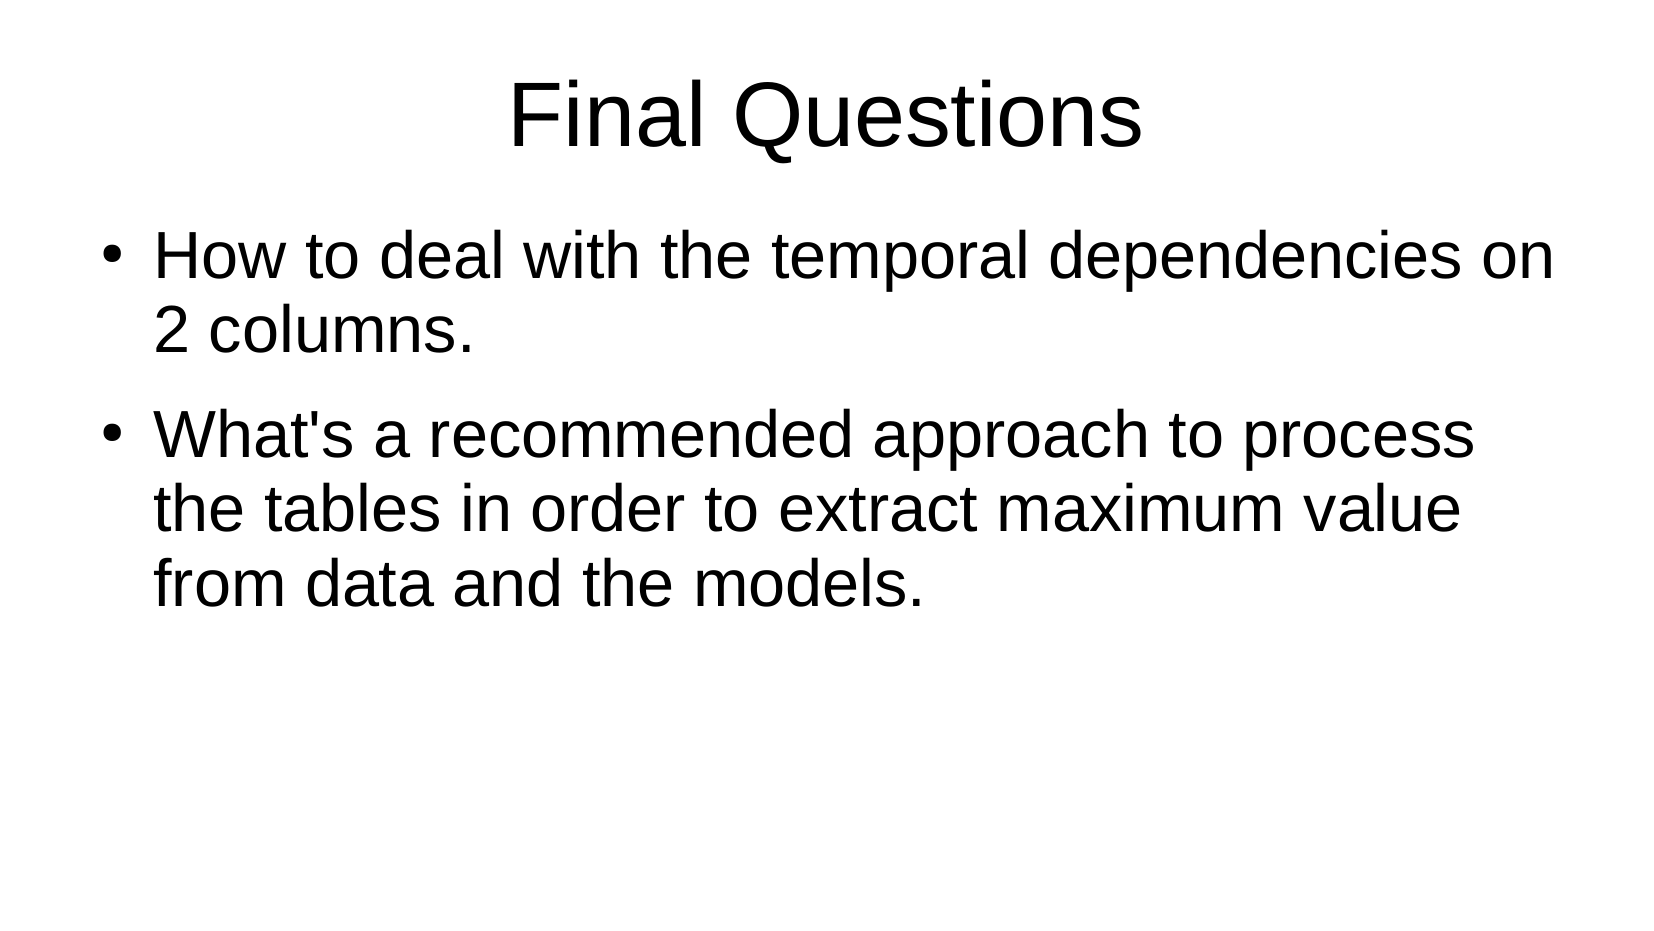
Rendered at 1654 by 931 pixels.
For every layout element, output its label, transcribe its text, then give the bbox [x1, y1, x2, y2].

list How to deal with the temporal dependencies on 2 columns. What's a recommended approach to process the tables in order to extract maximum value from data and the models. [82, 217, 1571, 758]
title Final Questions [82, 37, 1571, 193]
